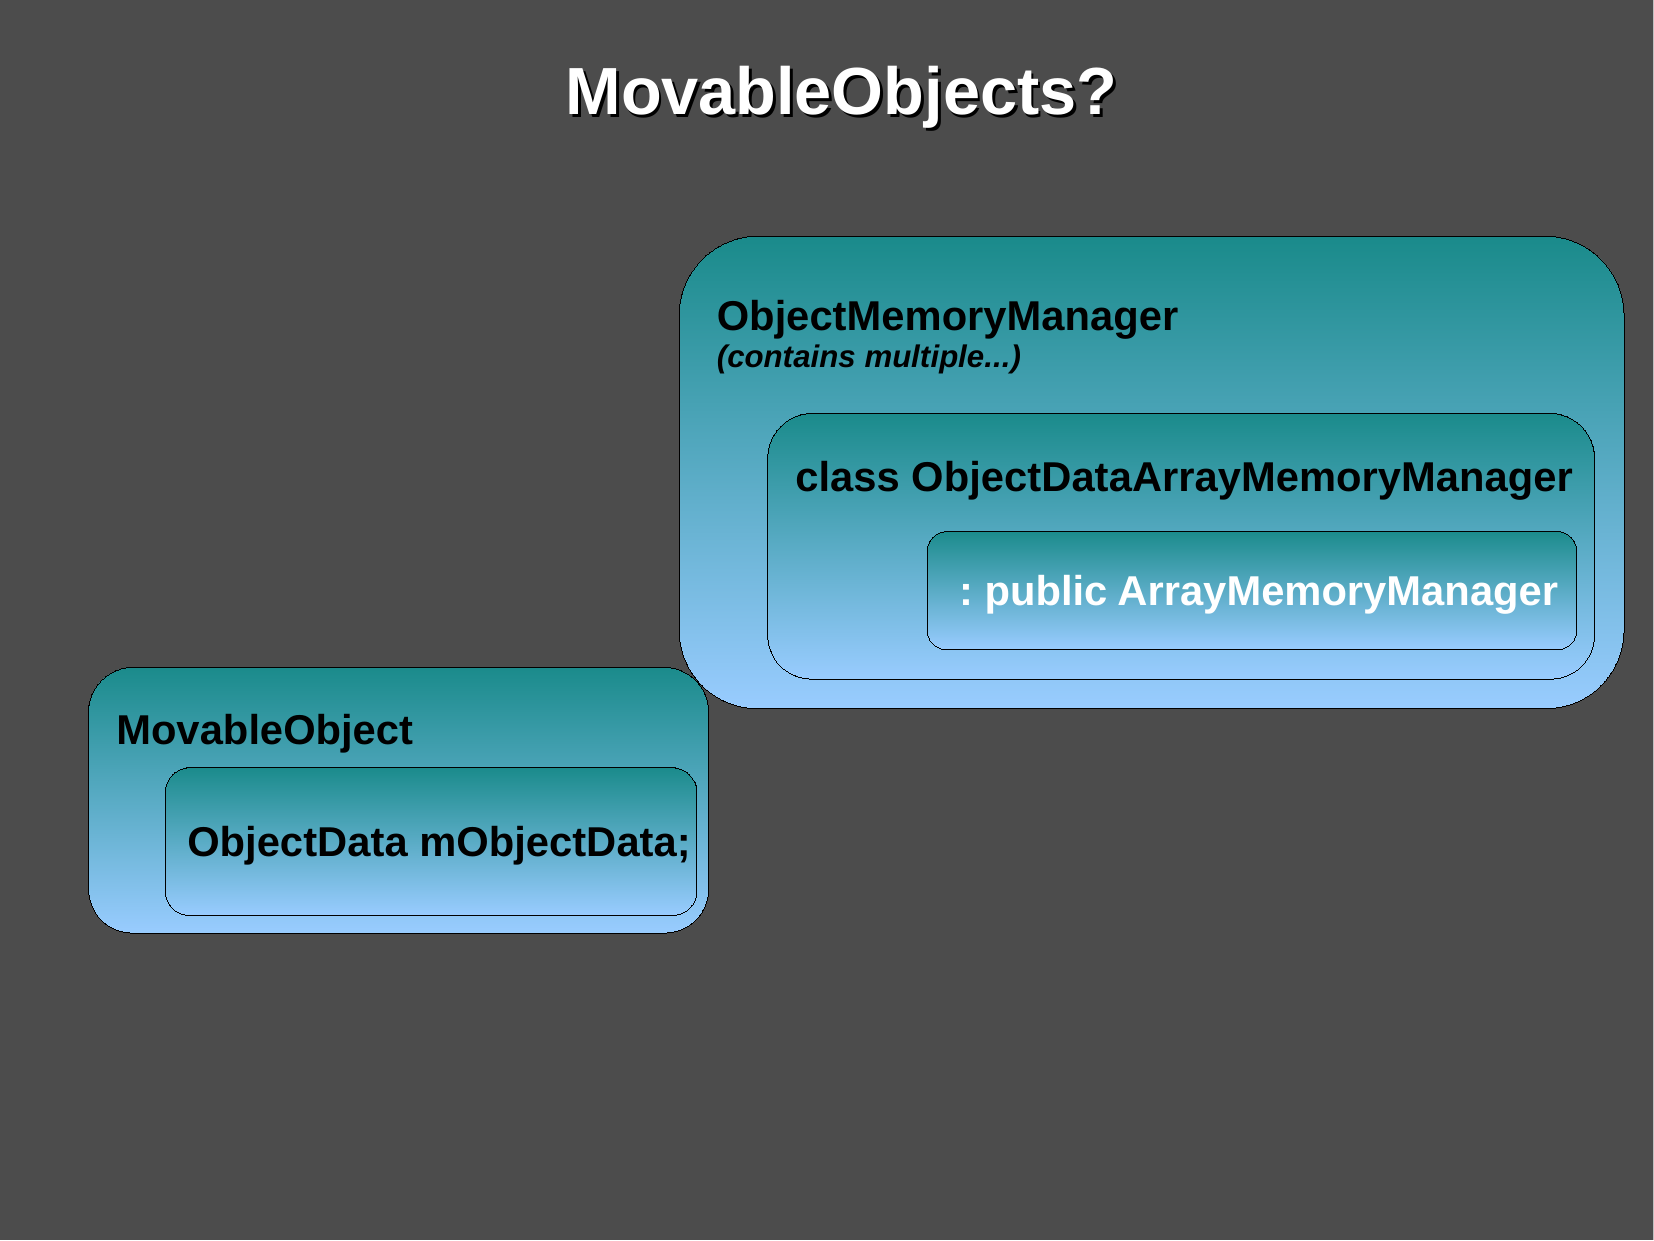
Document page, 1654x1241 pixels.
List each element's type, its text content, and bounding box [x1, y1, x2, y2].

text_box MovableObject [88, 667, 709, 934]
text_box : public ArrayMemoryManager [927, 531, 1577, 650]
text_box MovableObjects? [265, 46, 1418, 137]
text_box ObjectMemoryManager (contains multiple...) [679, 236, 1625, 709]
text_box ObjectData mObjectData; [165, 767, 697, 916]
text_box class ObjectDataArrayMemoryManager [767, 413, 1595, 680]
